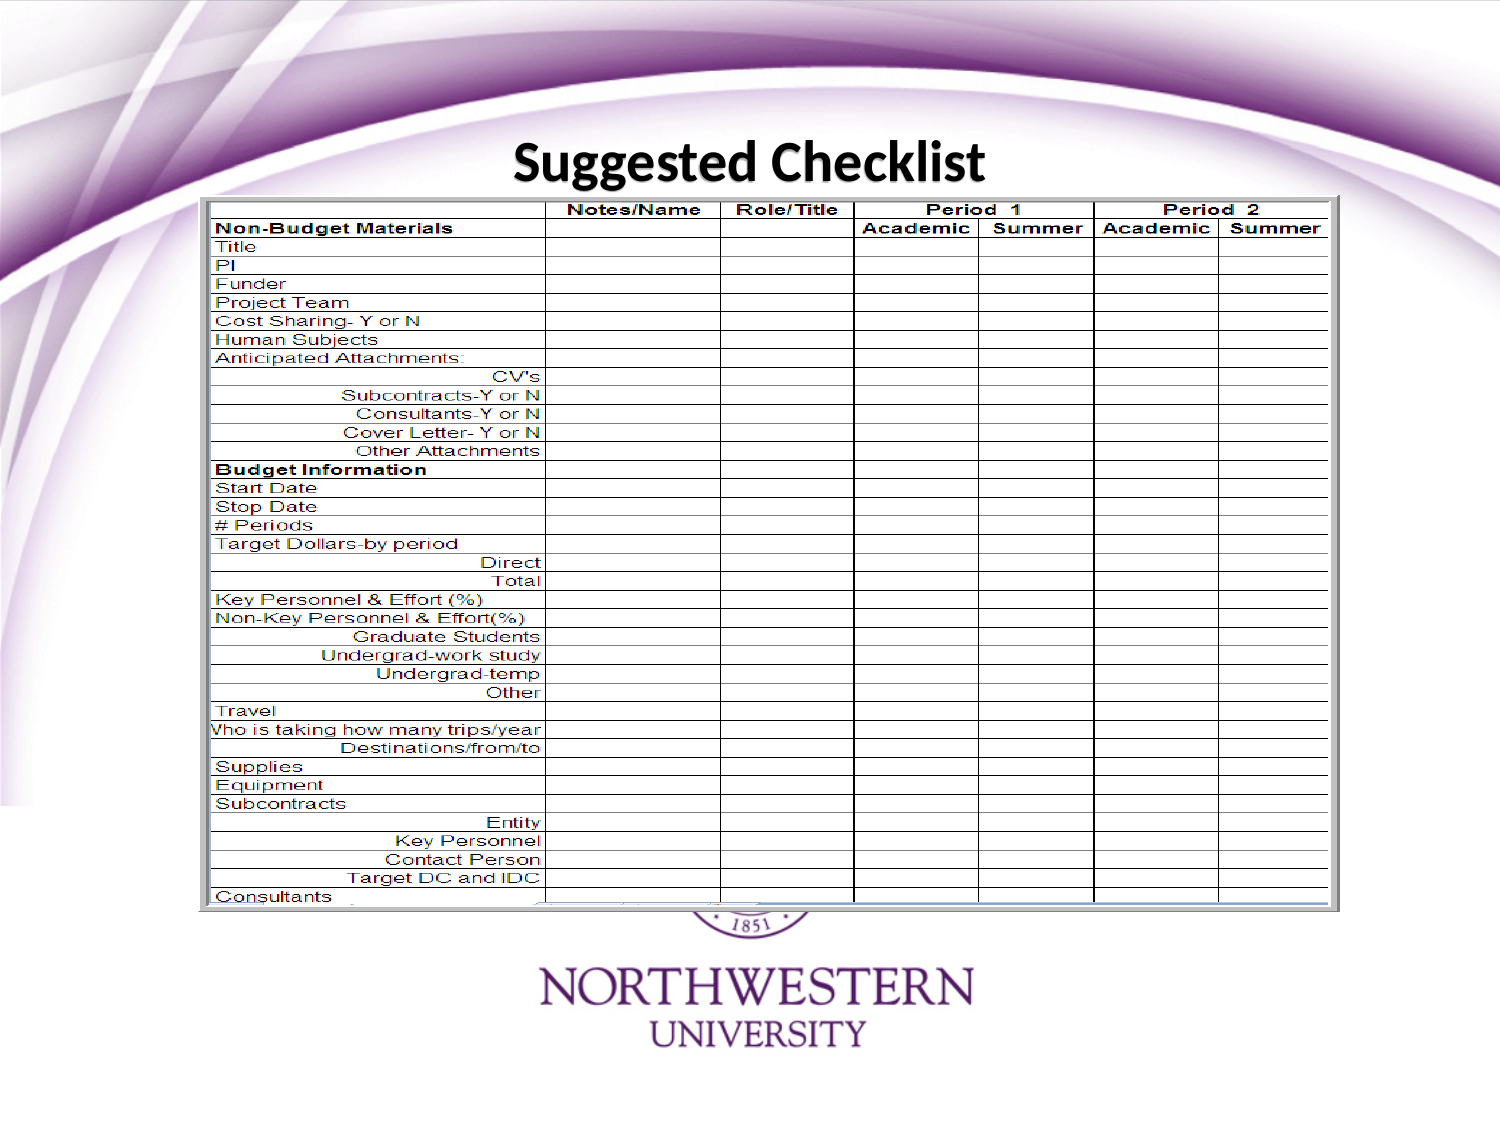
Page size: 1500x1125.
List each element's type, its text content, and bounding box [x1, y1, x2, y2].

picture [198, 195, 1340, 912]
title Suggested Checklist [75, 101, 1426, 215]
